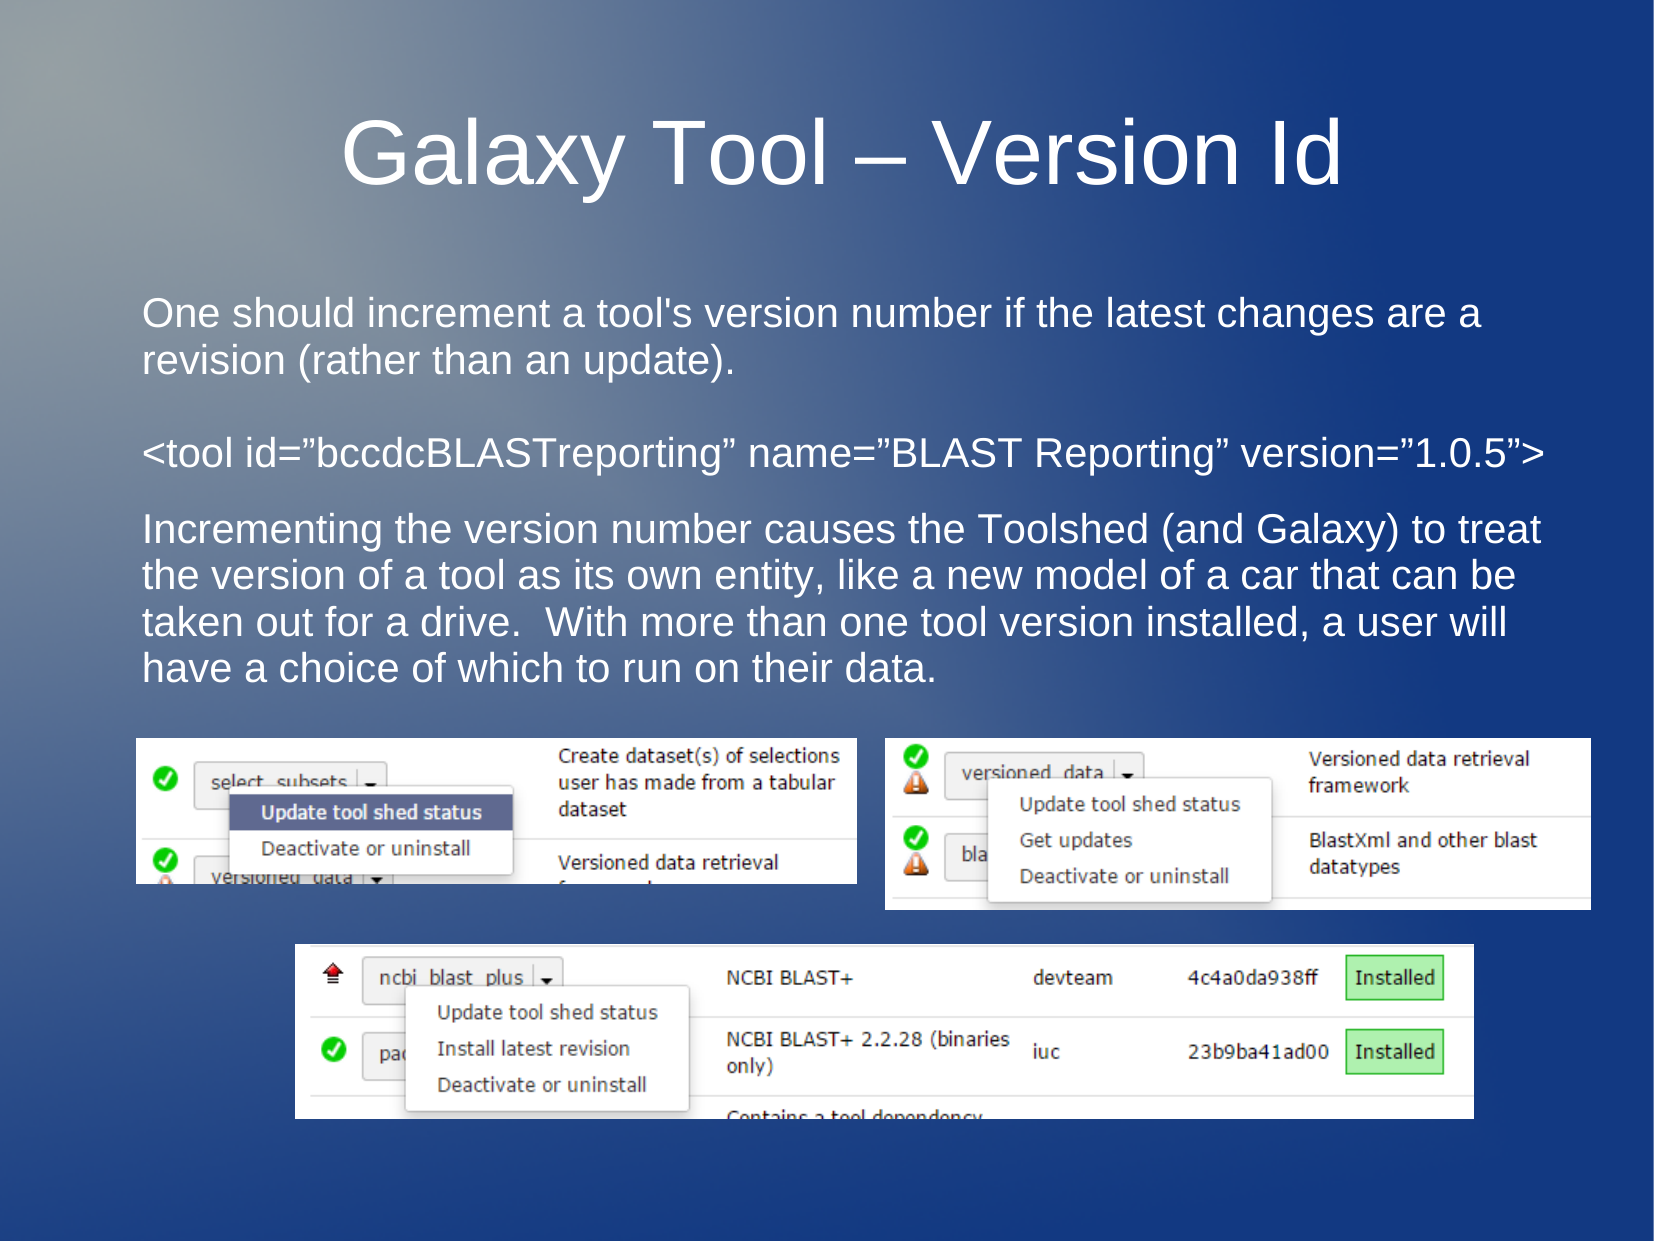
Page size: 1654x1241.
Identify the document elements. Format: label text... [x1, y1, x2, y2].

title Galaxy Tool – Version Id [82, 49, 1571, 257]
list One should increment a tool's version number if the latest changes are a revision (rather than an update). <tool id=”bccdcBLASTreporting” name=”BLAST Reporting” version=”1.0.5”> Incrementing the version number causes the Toolshed (and Galaxy) to treat the version of a tool as its own entity, like a new model of a car that can be taken out for a drive. With more than one tool version installed, a user will have a choice of which to run on their data. [70, 290, 1560, 1123]
picture [0, 0, 1654, 1241]
